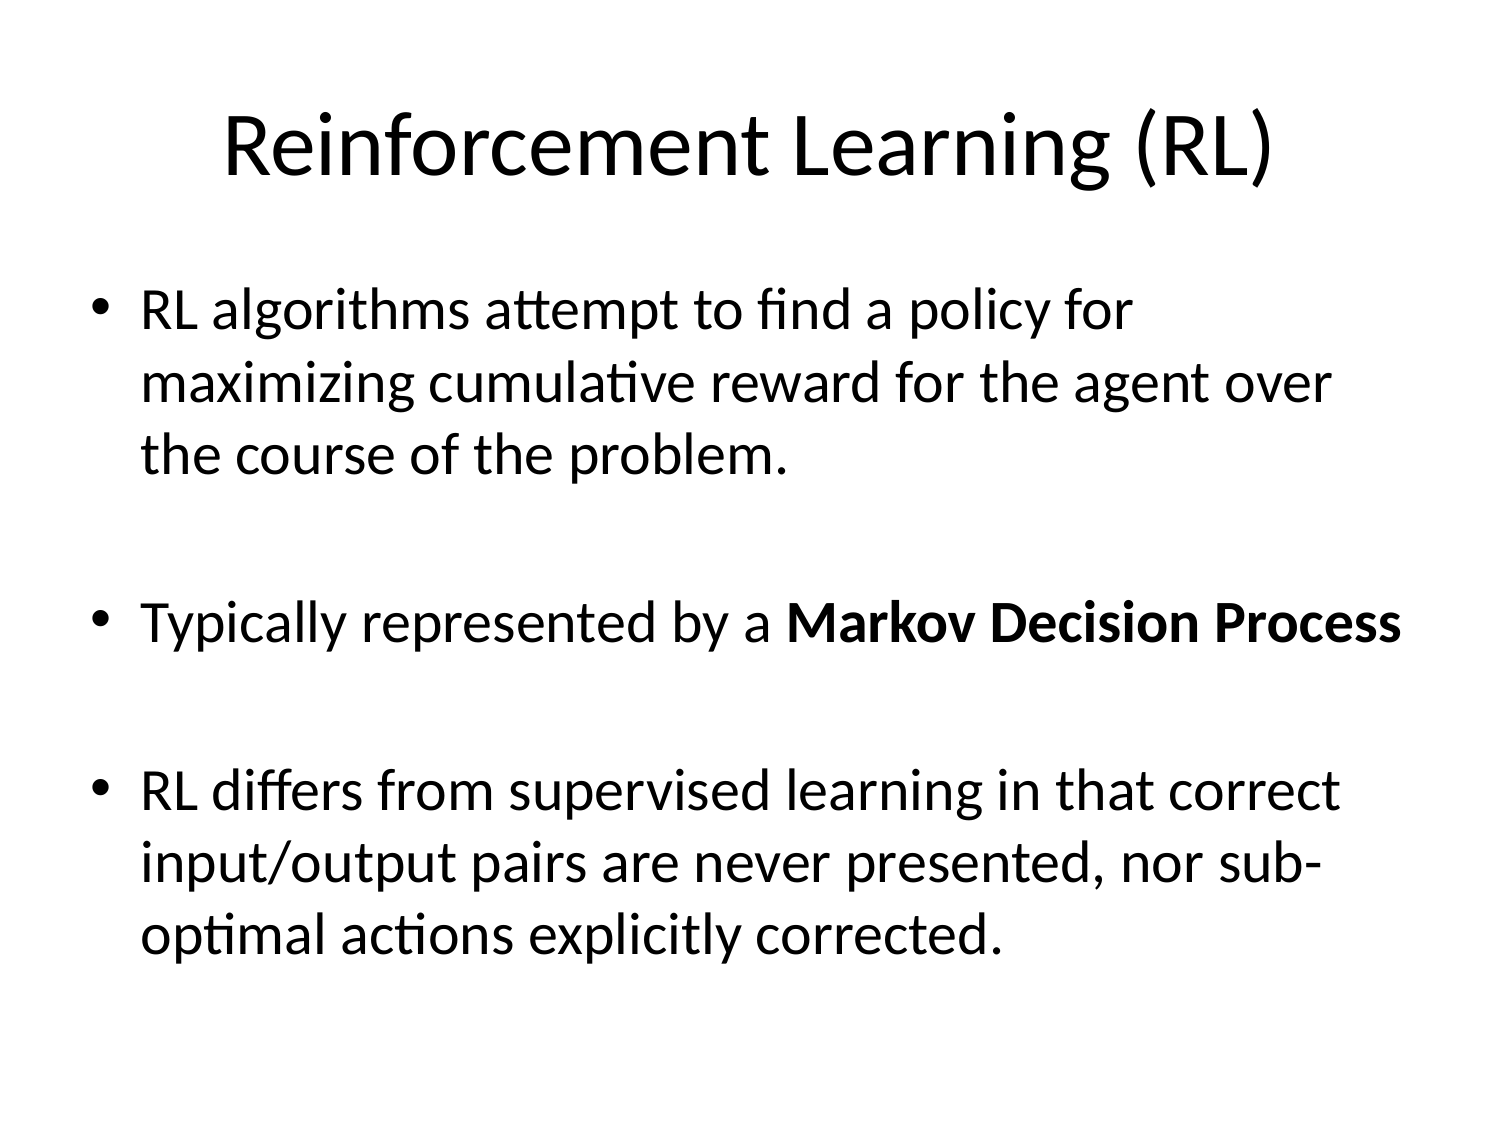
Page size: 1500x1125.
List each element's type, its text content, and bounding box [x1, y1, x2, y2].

title Reinforcement Learning (RL) [75, 45, 1425, 233]
list RL algorithms attempt to find a policy for maximizing cumulative reward for the agent over the course of the problem. Typically represented by a Markov Decision Process RL differs from supervised learning in that correct input/output pairs are never presented, nor sub-optimal actions explicitly corrected. [75, 262, 1425, 1005]
